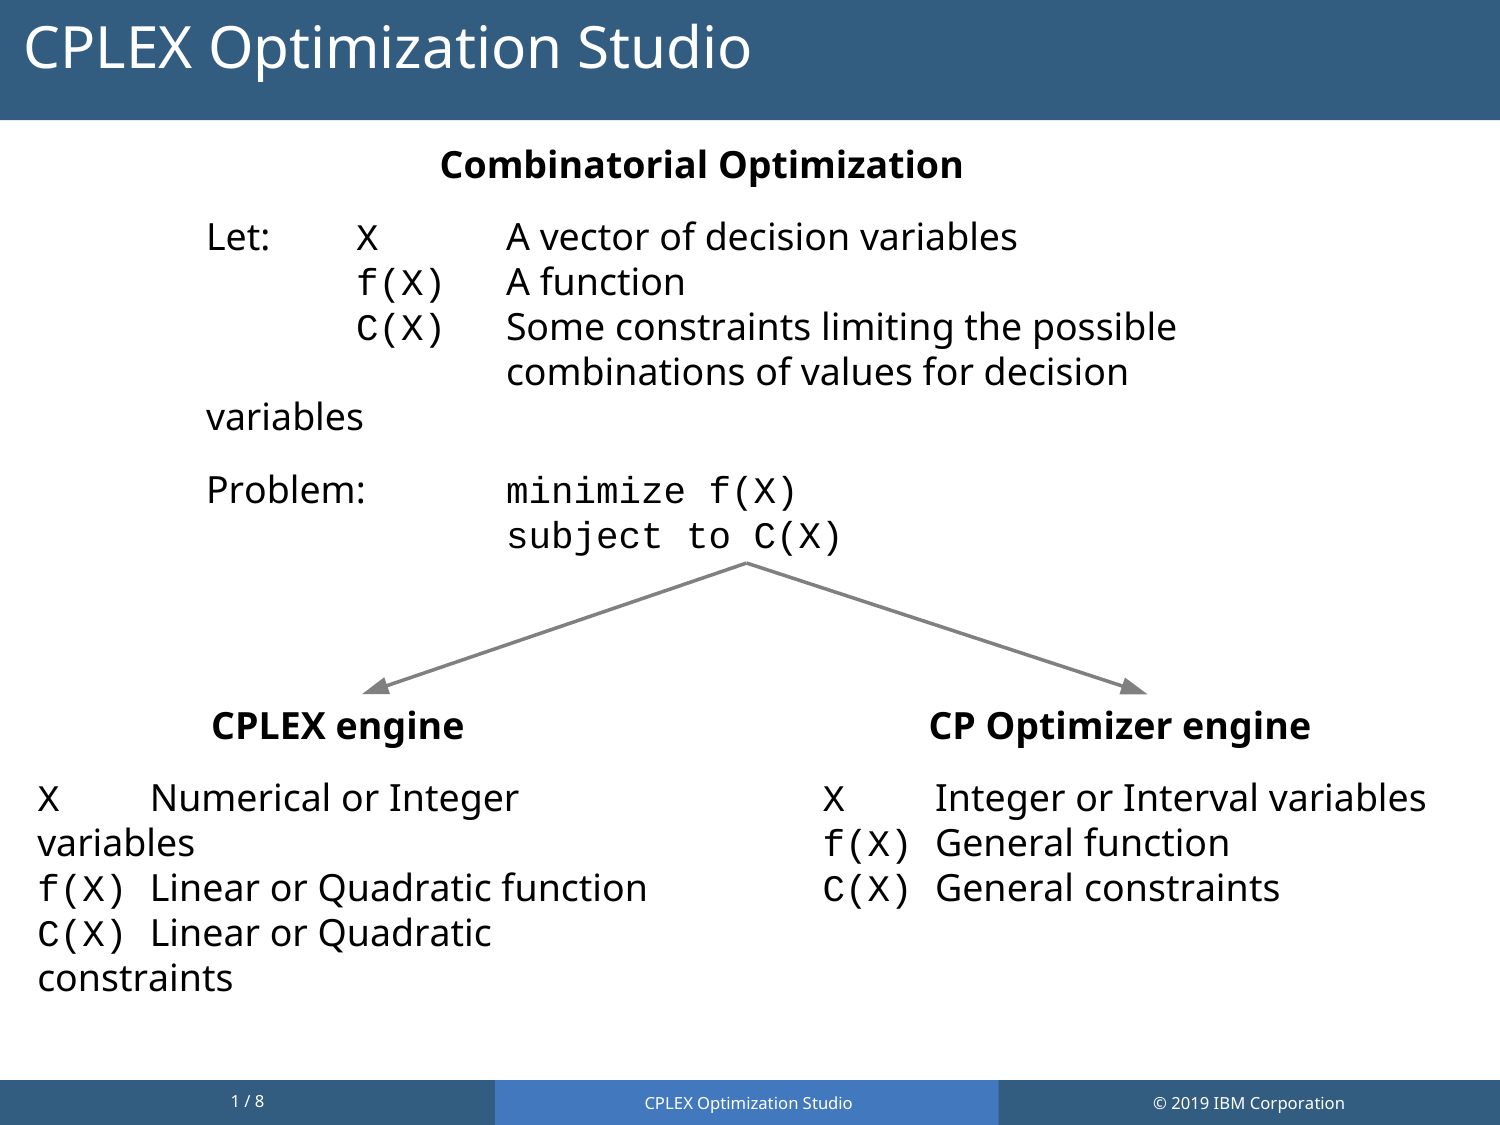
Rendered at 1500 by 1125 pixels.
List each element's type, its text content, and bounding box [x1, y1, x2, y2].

text_box CP Optimizer engine X Integer or Interval variables f(X) General function C(X) General constraints [807, 694, 1487, 944]
title CPLEX Optimization Studio [0, 0, 1500, 121]
text_box CPLEX engine X Numerical or Integer variables f(X) Linear or Quadratic function C(X) Linear or Quadratic constraints [22, 694, 702, 944]
text_box Combinatorial Optimization Let: X A vector of decision variables f(X) A function C(X) Some constraints limiting the possible combinations of values for decision variables Problem: minimize f(X) subject to C(X) [191, 133, 1302, 537]
